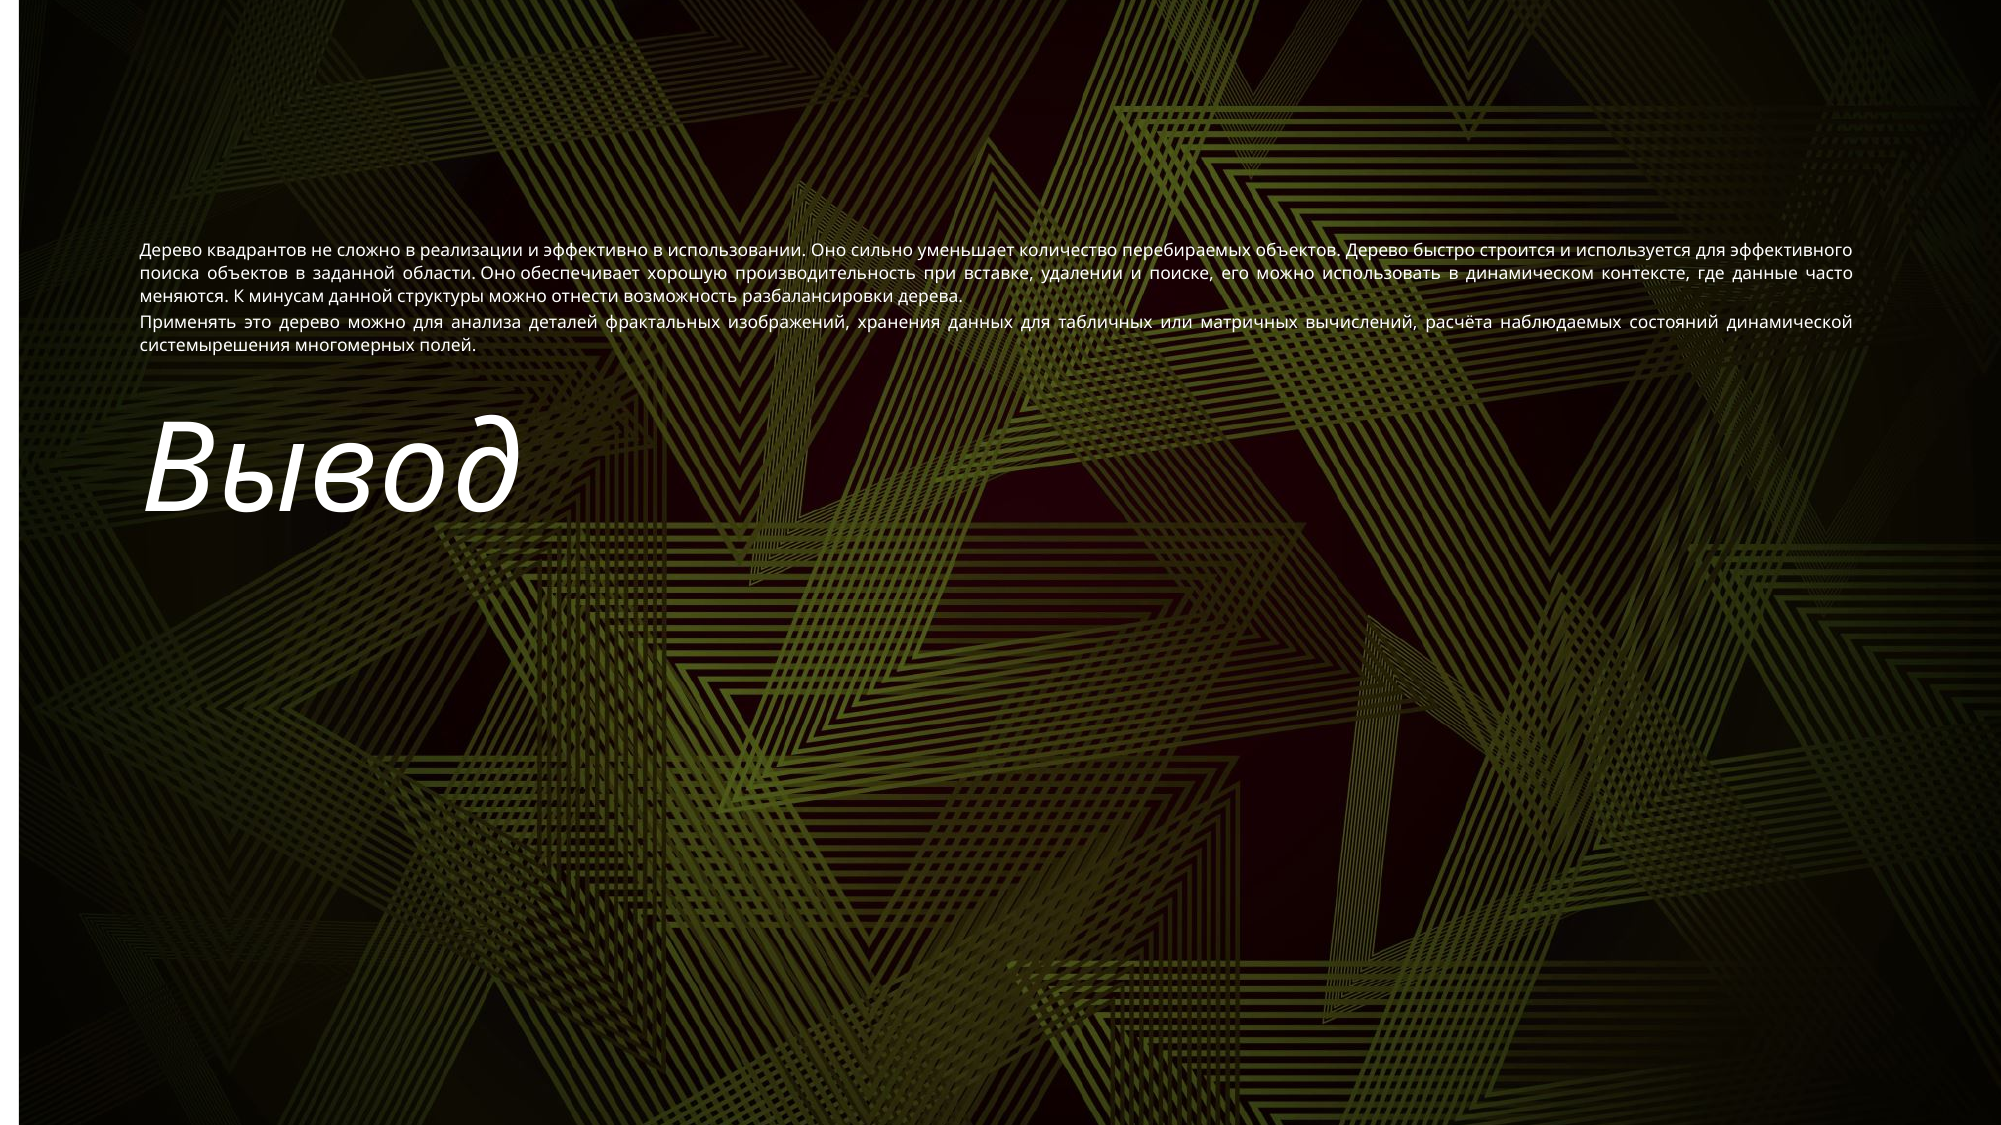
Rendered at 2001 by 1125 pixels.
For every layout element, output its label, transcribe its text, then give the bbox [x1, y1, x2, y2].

picture [18, 0, 2000, 1125]
list Дерево квадрантов не сложно в реализации и эффективно в использовании. Оно сильно уменьшает количество перебираемых объектов. Дерево быстро строится и используется для эффективного поиска объектов в заданной области. Оно обеспечивает хорошую производительность при вставке, удалении и поиске, его можно использовать в динамическом контексте, где данные часто меняются. К минусам данной структуры можно отнести возможность разбалансировки дерева. Применять это дерево можно для анализа деталей фрактальных изображений, хранения данных для табличных или матричных вычислений, расчёта наблюдаемых состояний динамической системырешения многомерных полей. [67, 149, 1917, 1059]
title Вывод [724, 0, 2000, 244]
